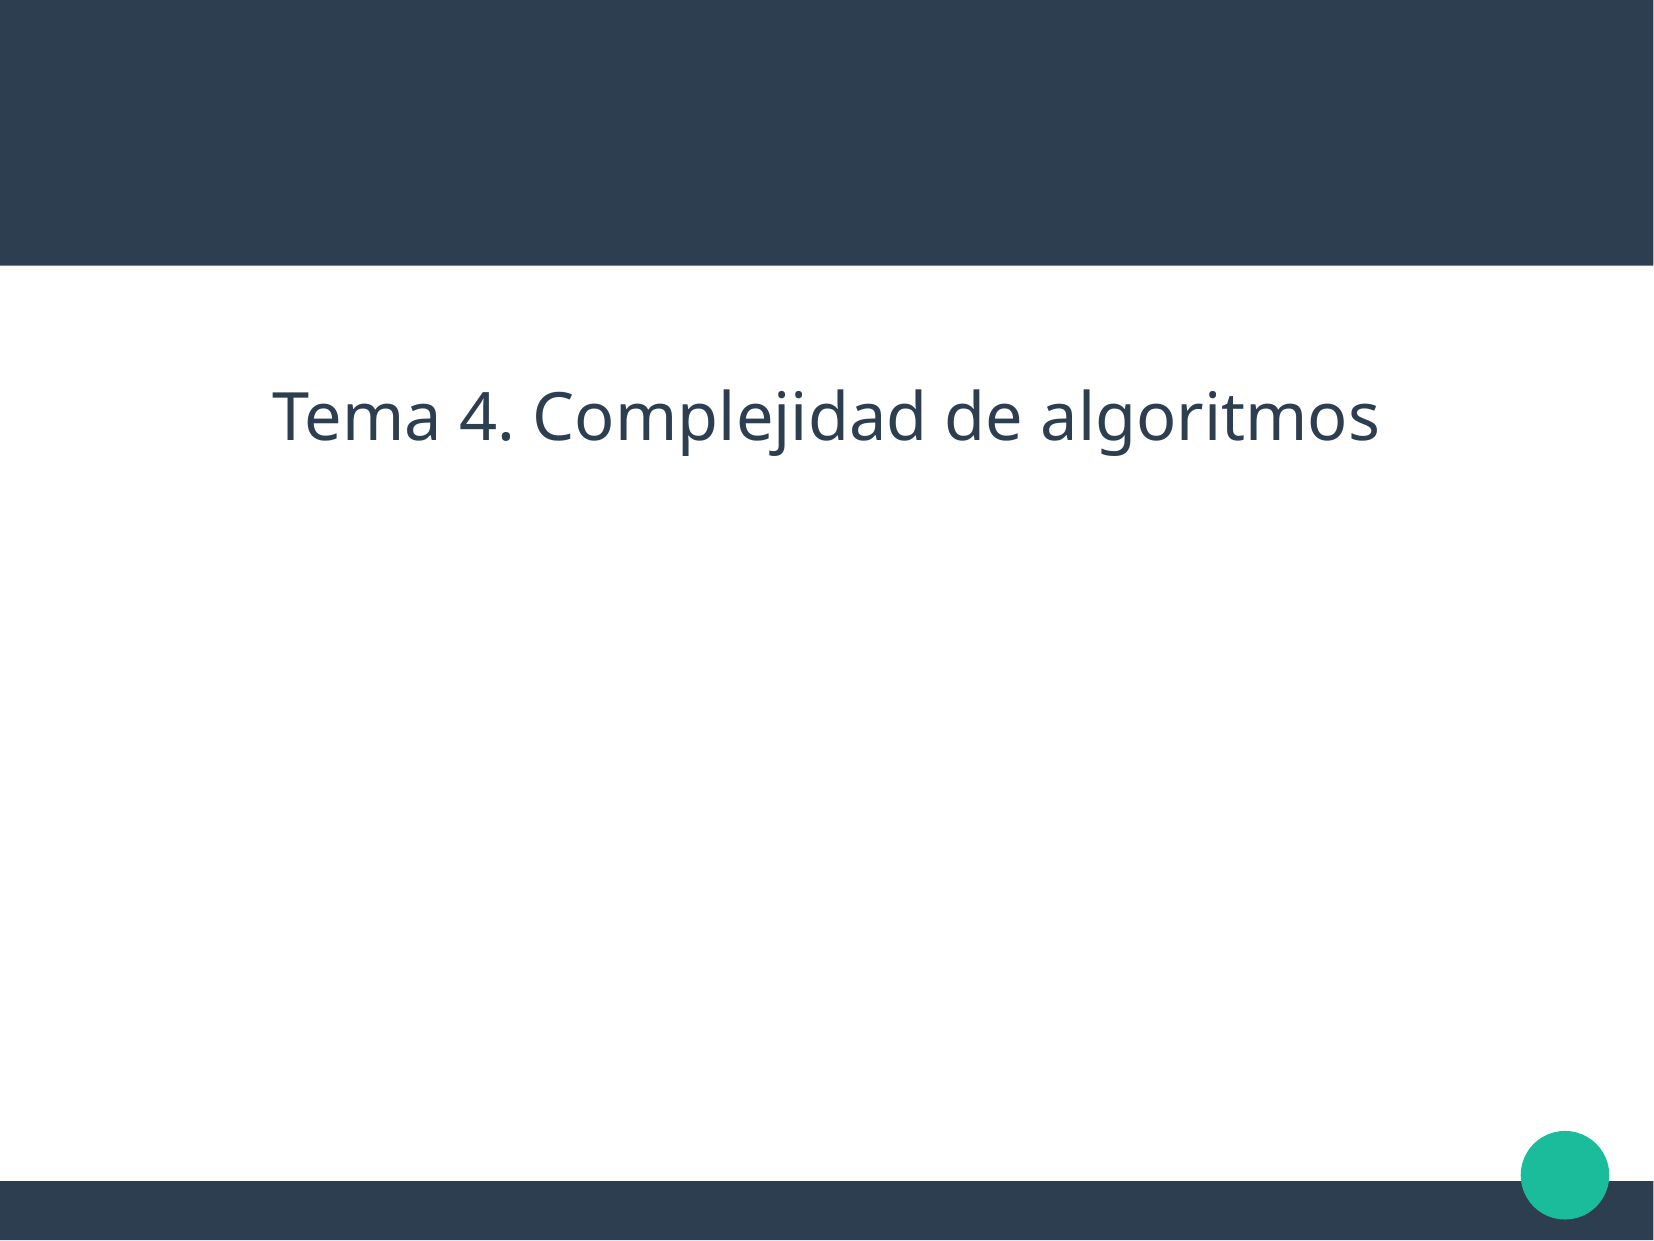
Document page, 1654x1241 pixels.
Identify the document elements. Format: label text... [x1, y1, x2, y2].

subtitle Tema 4. Complejidad de algoritmos [59, 49, 1595, 779]
